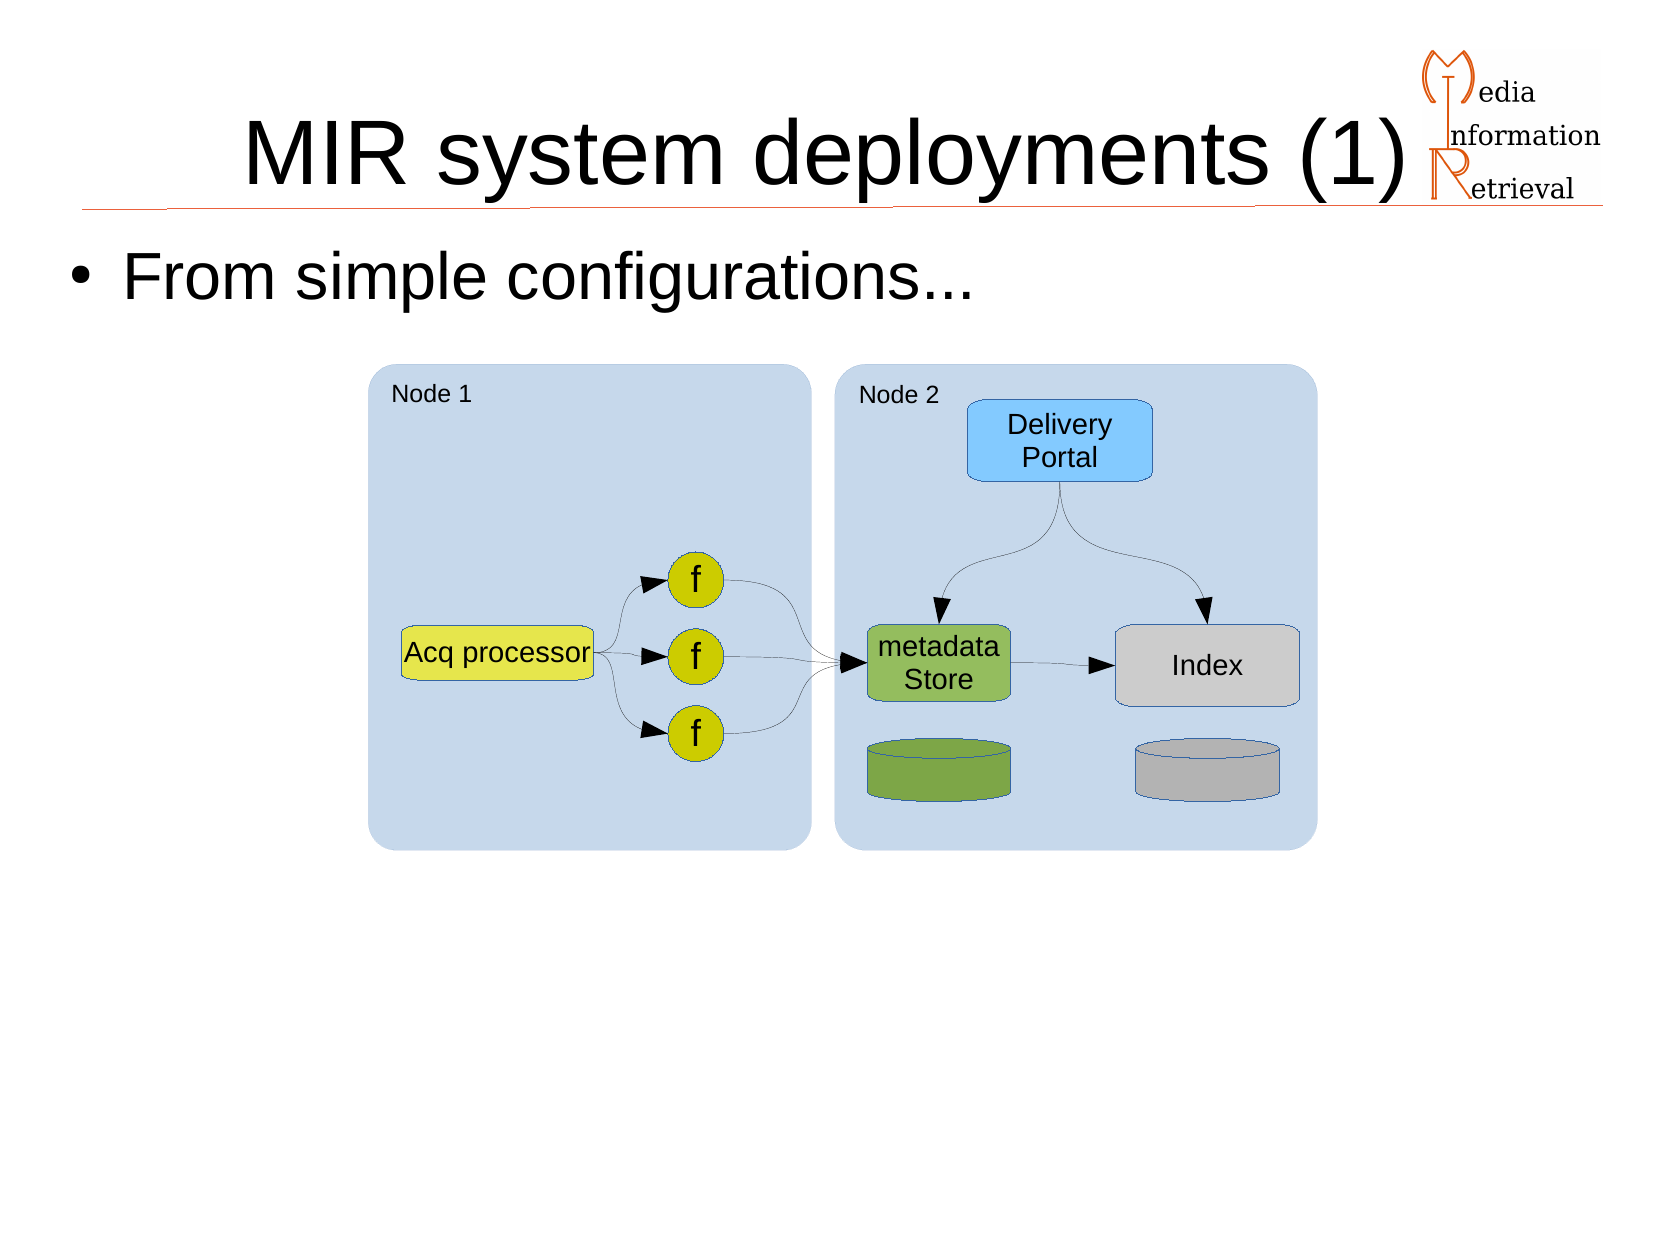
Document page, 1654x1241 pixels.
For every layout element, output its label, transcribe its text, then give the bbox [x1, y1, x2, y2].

text_box [1135, 738, 1280, 802]
list From simple configurations... [51, 238, 1603, 1091]
text_box [867, 738, 1011, 802]
text_box f [667, 551, 724, 608]
text_box Delivery Portal [967, 399, 1153, 482]
text_box f [667, 705, 724, 762]
text_box Index [1115, 624, 1300, 707]
text_box metadata Store [867, 624, 1011, 702]
text_box Acq processor [401, 625, 594, 681]
title MIR system deployments (1) [82, 49, 1571, 238]
text_box f [667, 628, 724, 685]
picture [1571, 49, 1601, 205]
